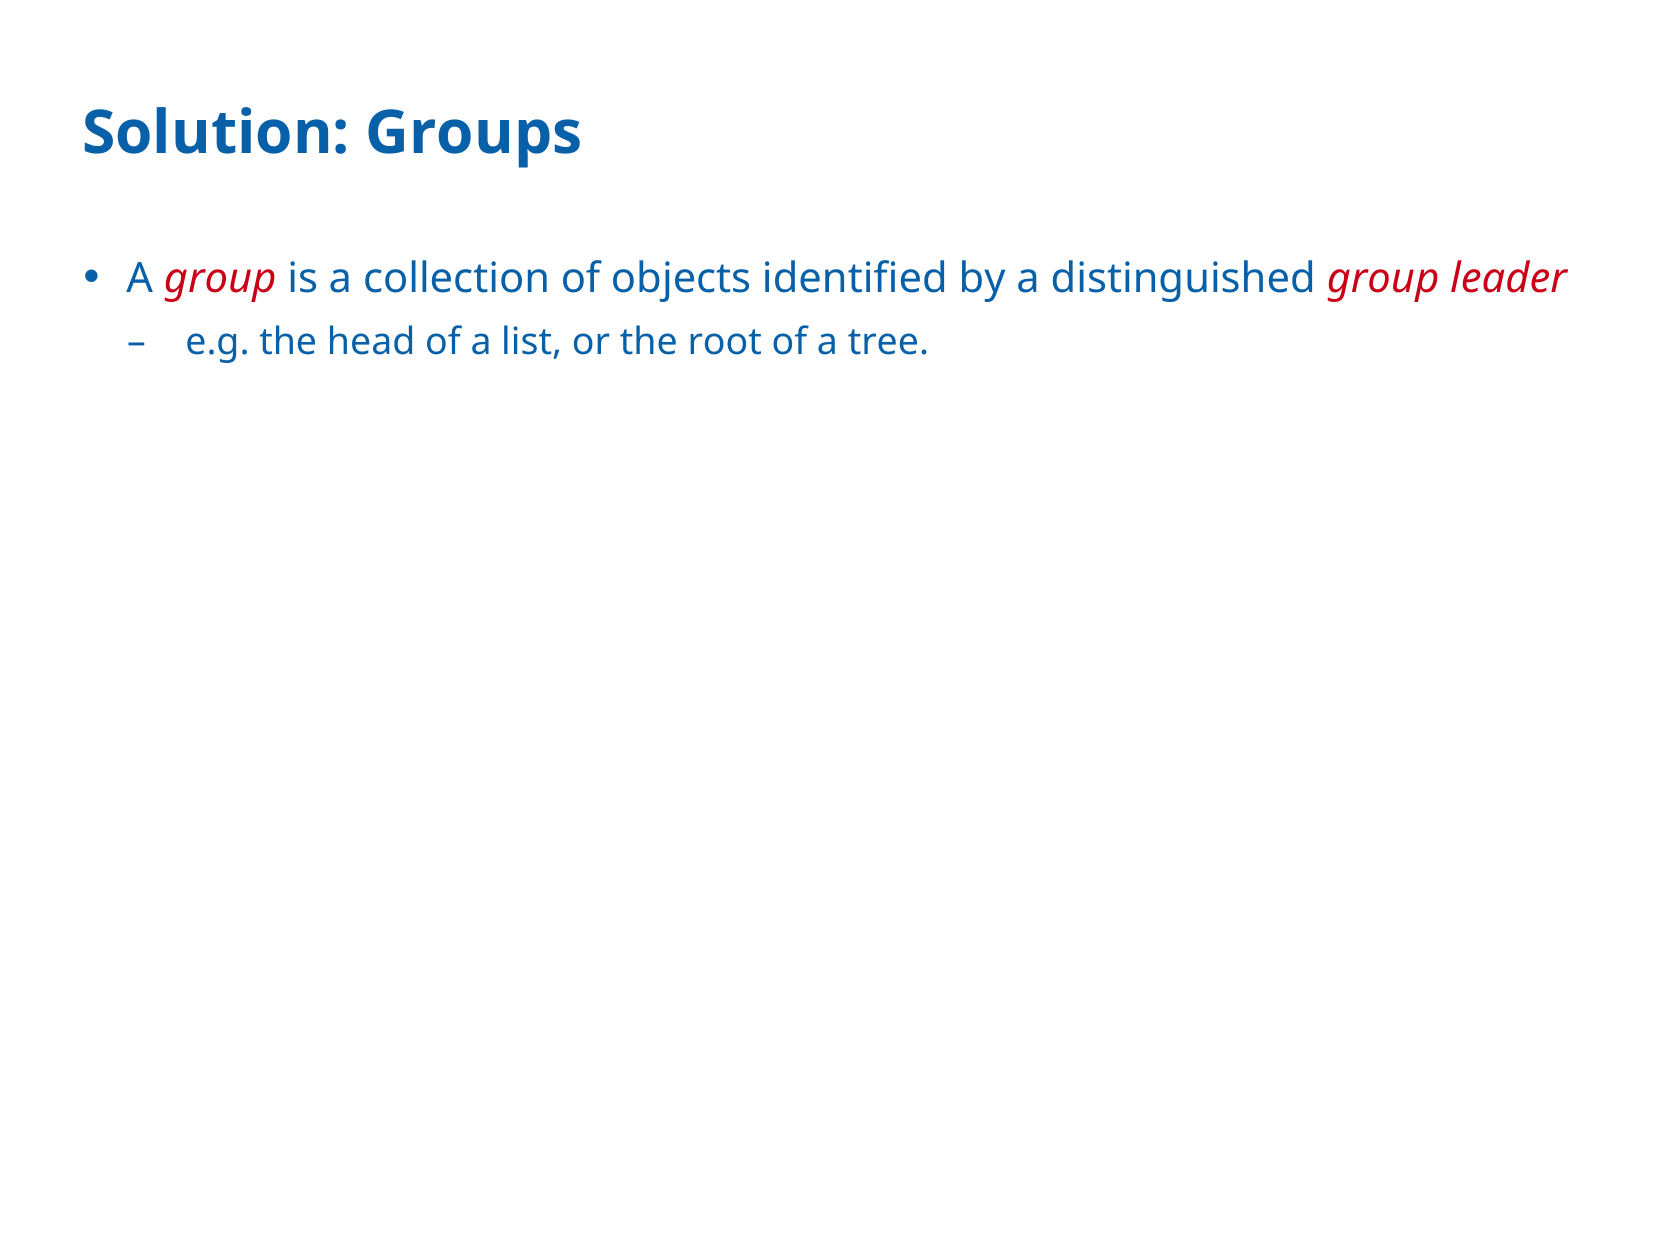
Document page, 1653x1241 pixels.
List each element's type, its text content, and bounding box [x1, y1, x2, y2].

list A group is a collection of objects identified by a distinguished group leader e.g. the head of a list, or the root of a tree. [82, 248, 1572, 1022]
title Solution: Groups [82, 58, 1572, 202]
